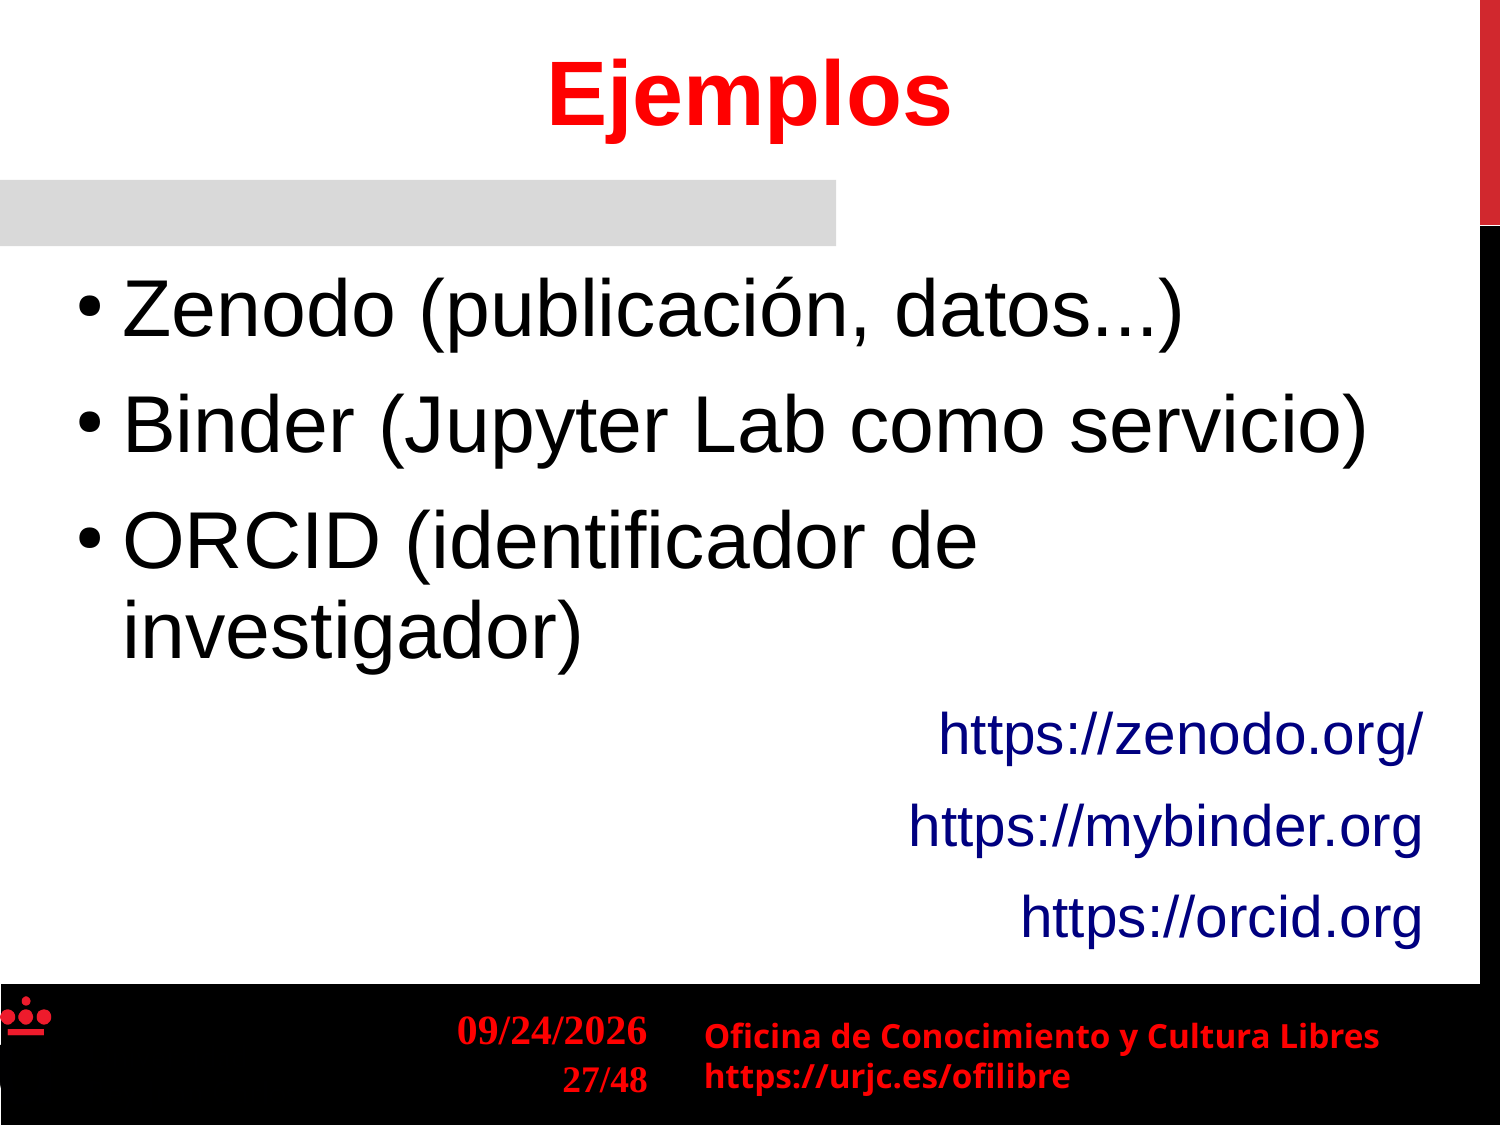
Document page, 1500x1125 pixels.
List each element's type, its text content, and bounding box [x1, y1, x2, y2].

list Zenodo (publicación, datos...) Binder (Jupyter Lab como servicio) ORCID (identificador de investigador) https://zenodo.org/ https://mybinder.org https://orcid.org [60, 263, 1426, 961]
title Ejemplos [75, 15, 1425, 172]
